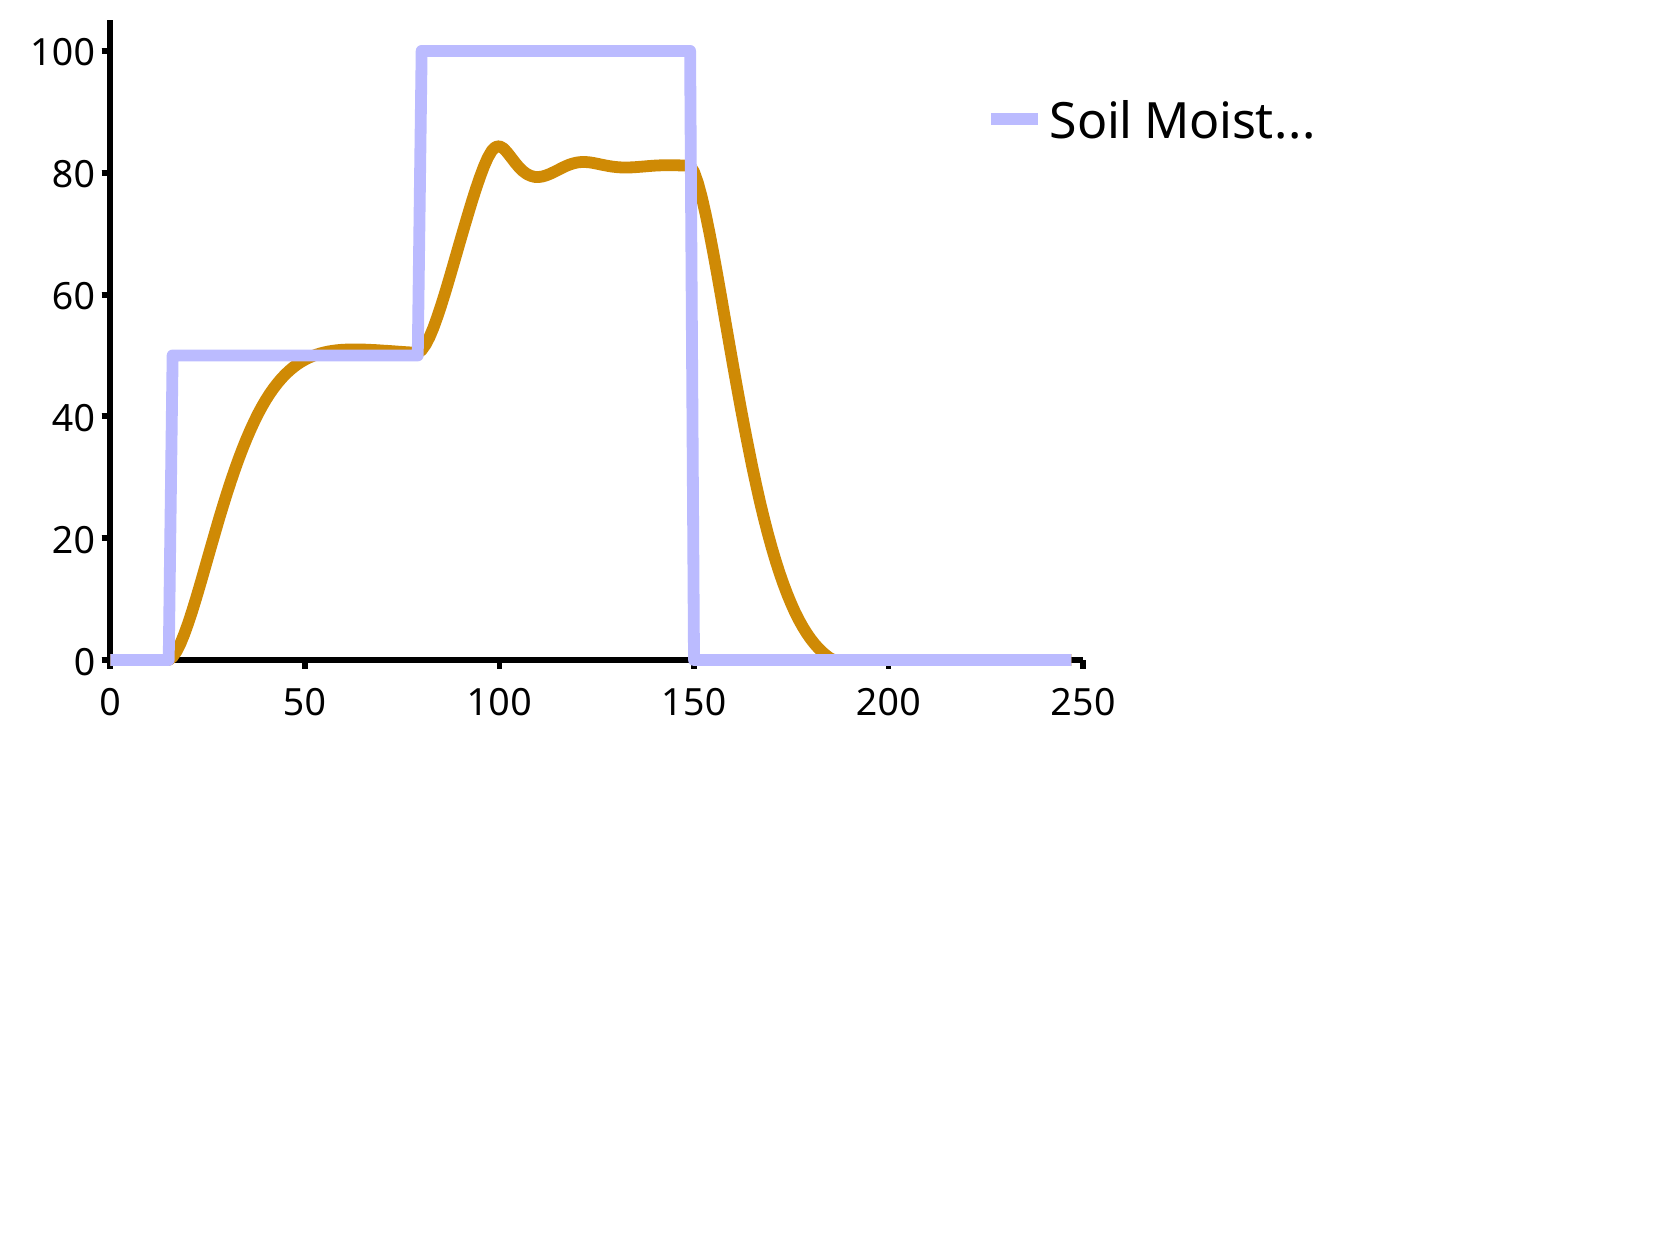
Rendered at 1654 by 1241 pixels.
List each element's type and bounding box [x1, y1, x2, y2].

chart [0, 5, 1499, 742]
